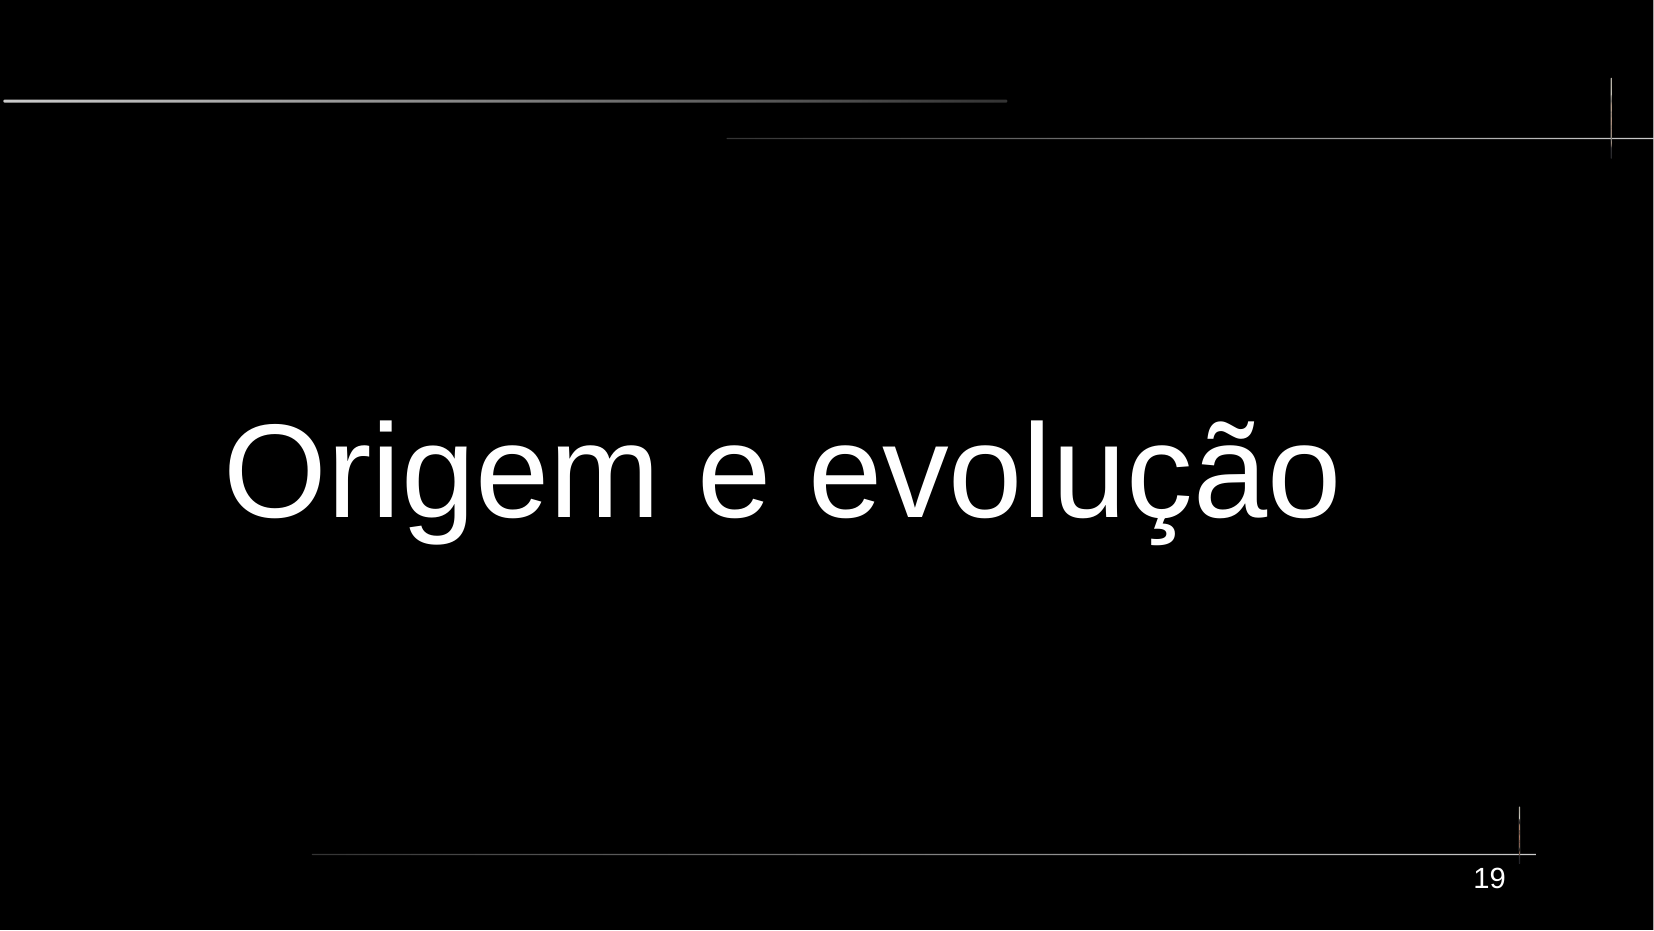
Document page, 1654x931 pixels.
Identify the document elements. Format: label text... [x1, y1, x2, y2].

subtitle Origem e evolução [0, 225, 1565, 718]
